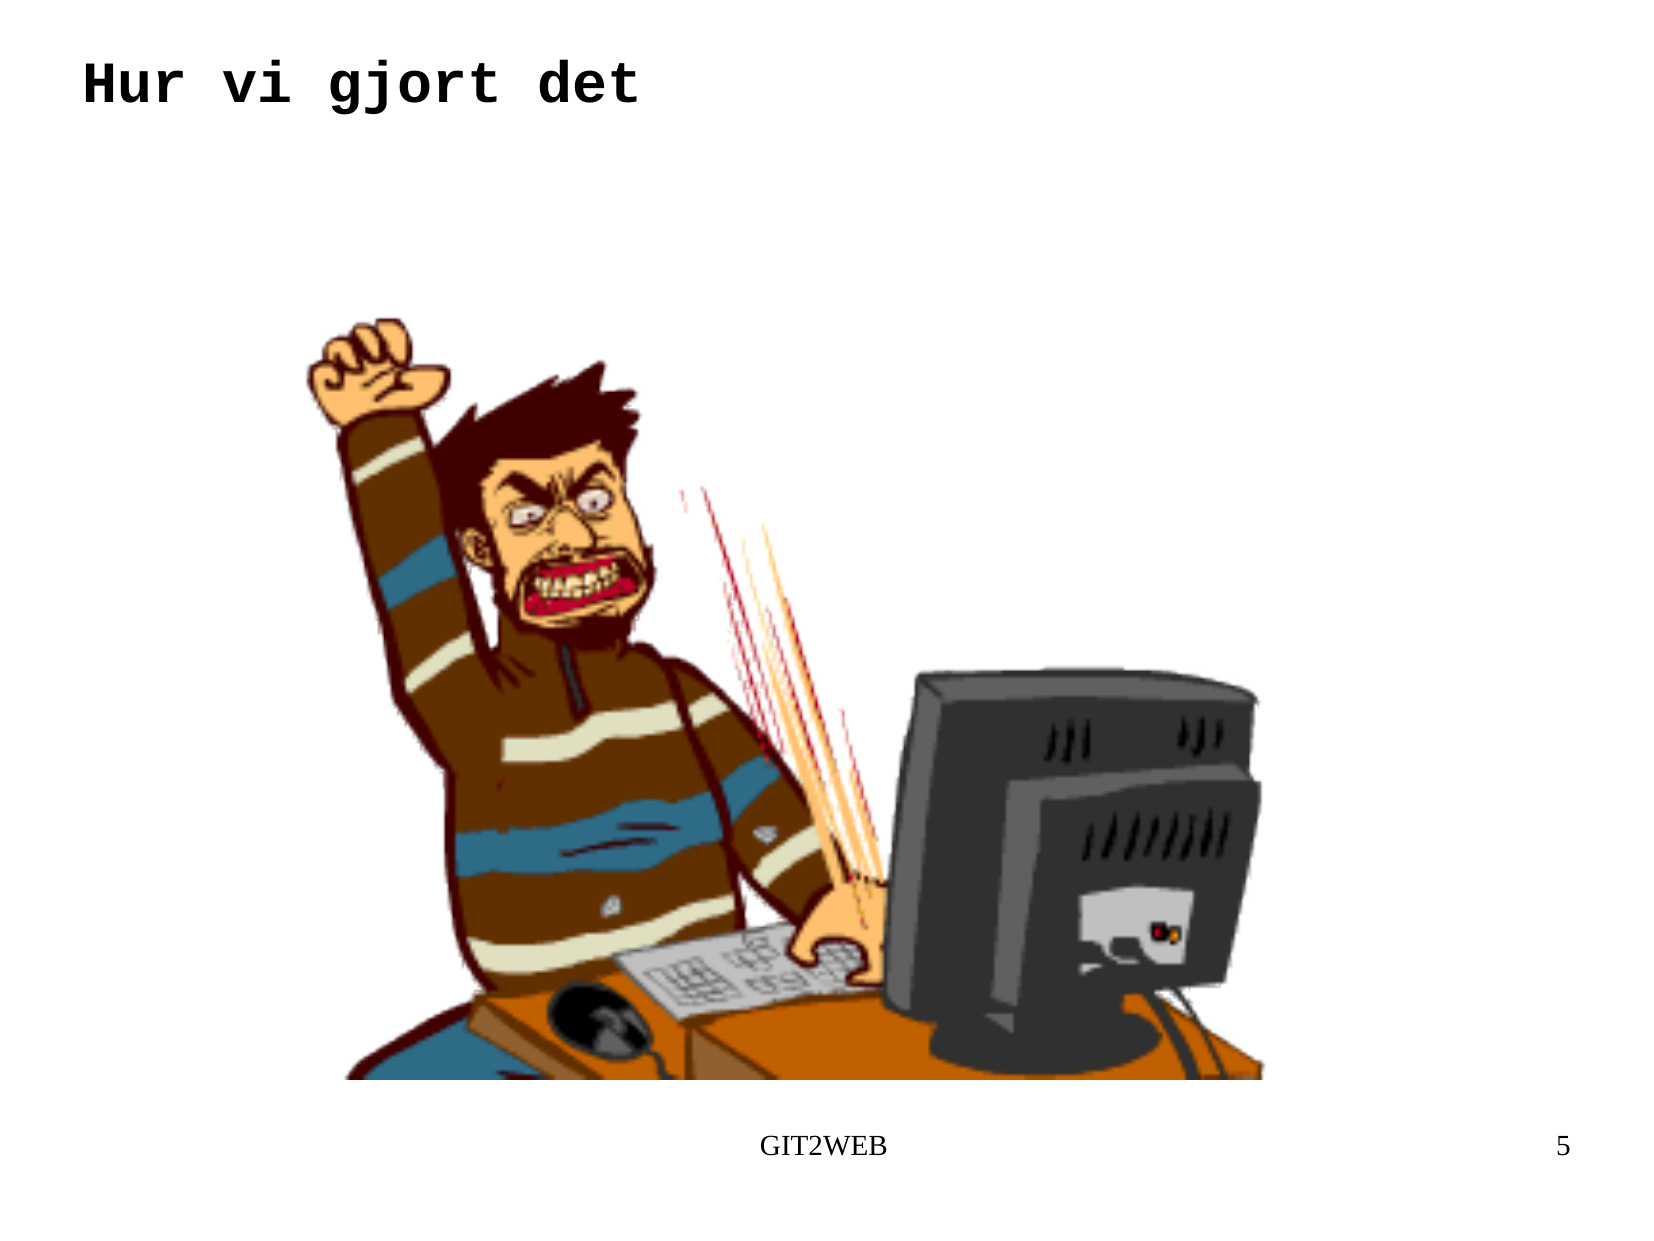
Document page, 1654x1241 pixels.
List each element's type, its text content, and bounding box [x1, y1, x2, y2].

title Hur vi gjort det [82, 49, 1571, 257]
picture [254, 239, 1401, 1081]
